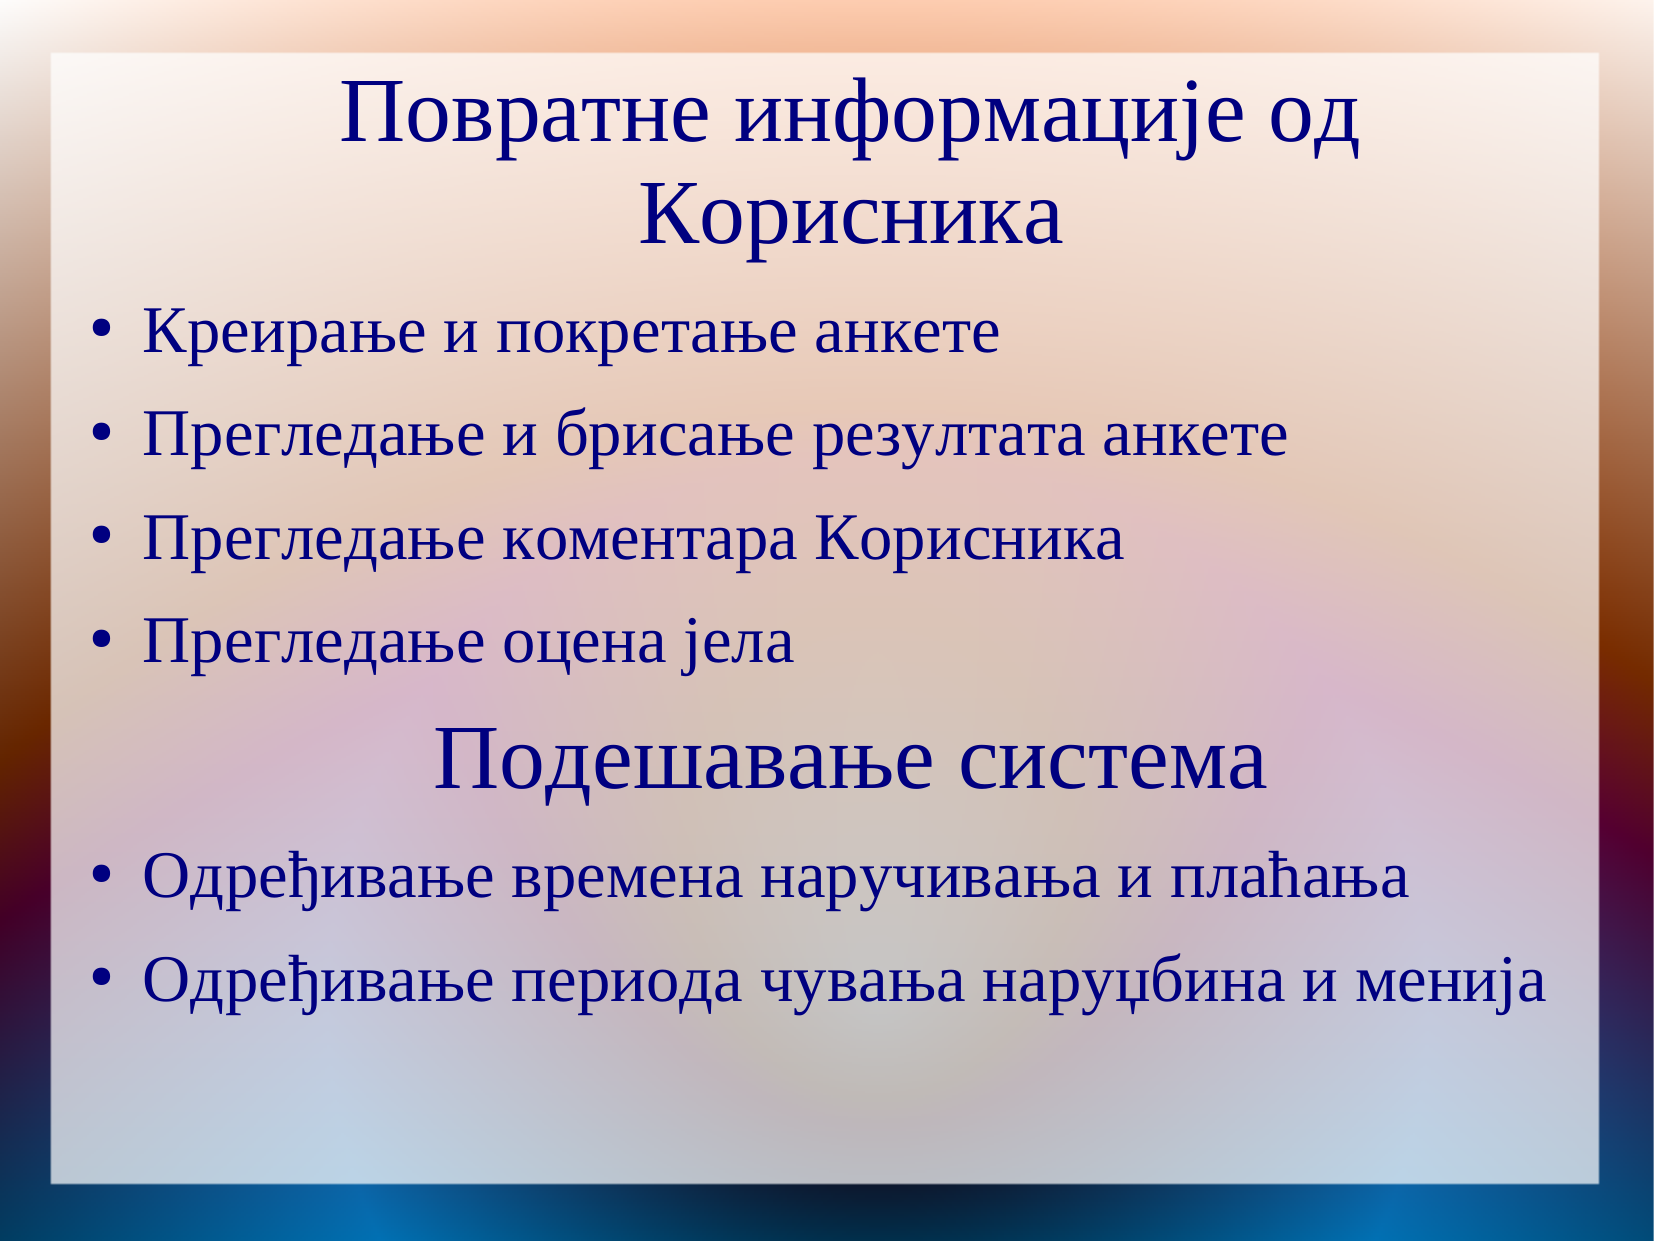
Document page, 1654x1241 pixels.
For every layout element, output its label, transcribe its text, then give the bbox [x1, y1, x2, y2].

list Повратне информације од Корисника Креирање и покретање анкете Прегледање и брисање резултата анкете Прегледање коментара Корисника Прегледање оцена јела Подешавање система Одређивање времена наручивања и плаћања Одређивање периода чувања наруџбина и менија [71, 60, 1561, 1120]
picture [0, 0, 1654, 1241]
